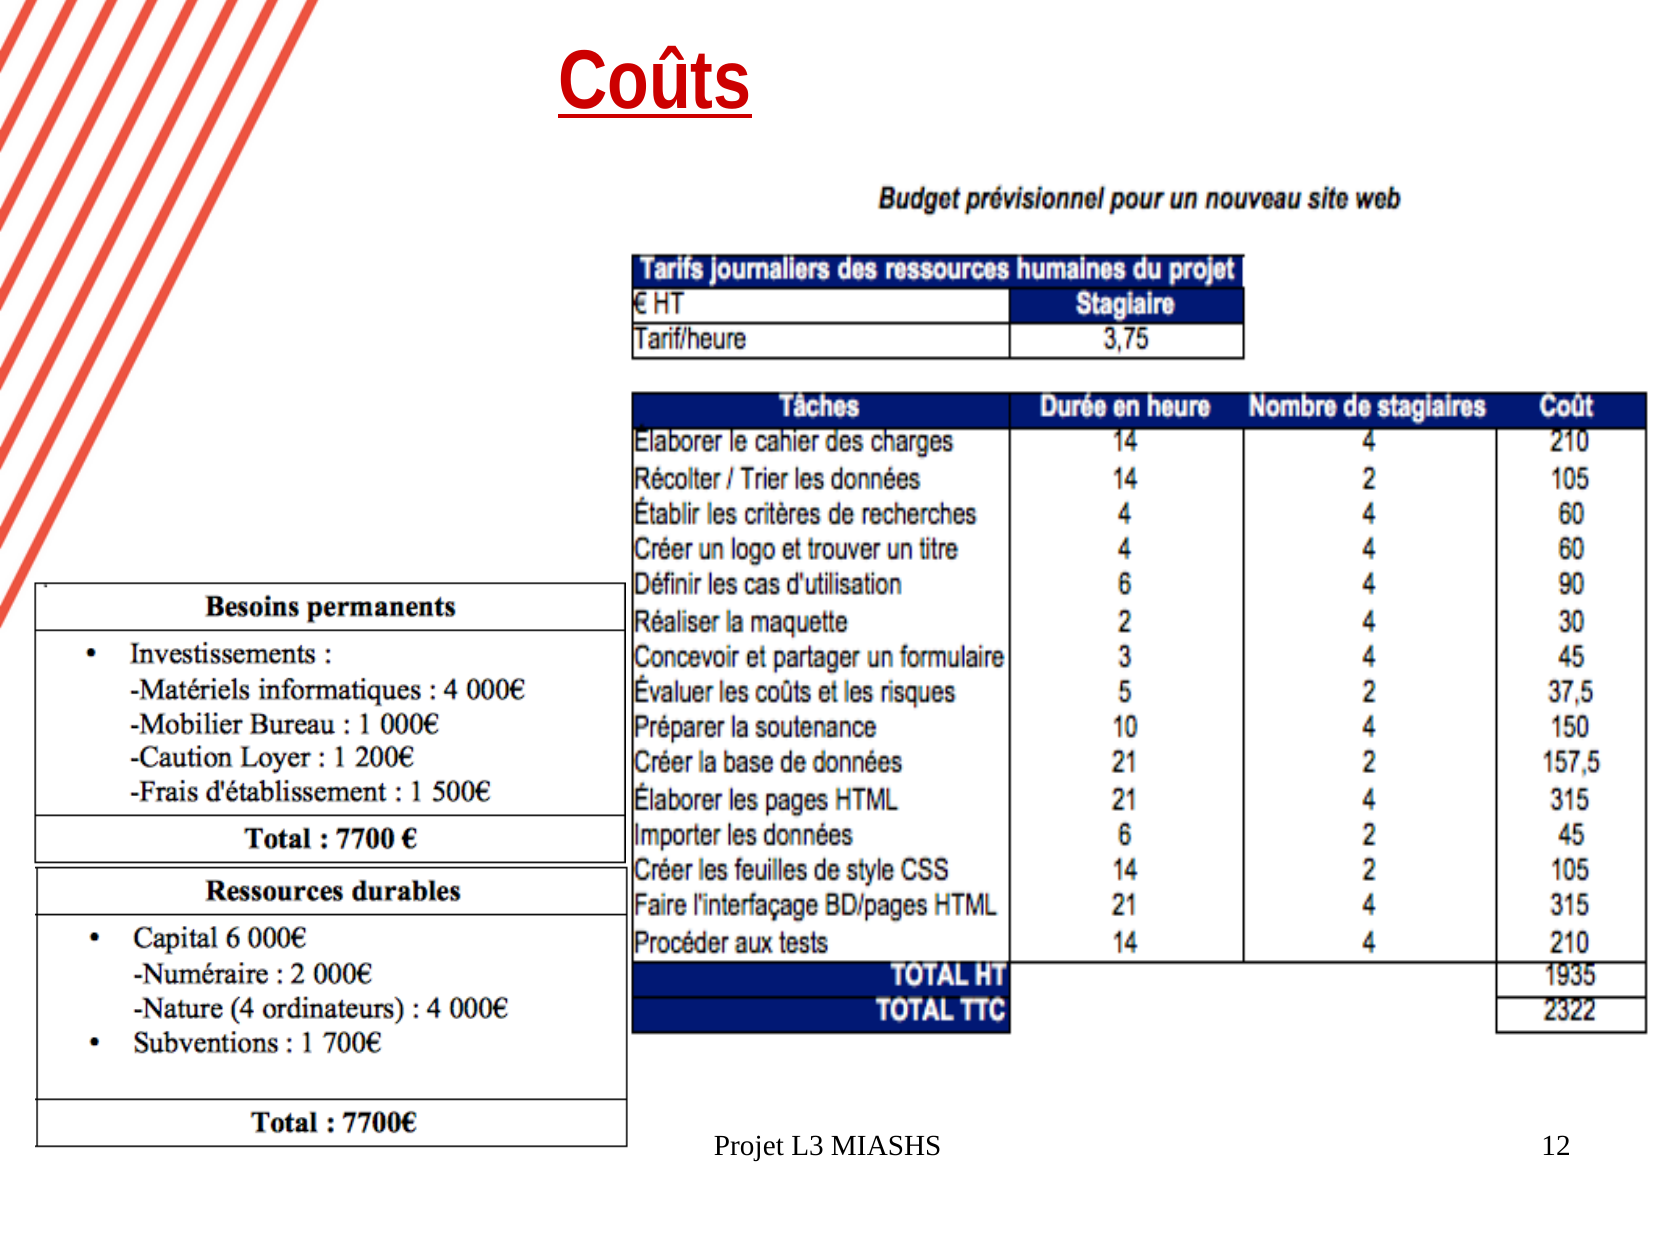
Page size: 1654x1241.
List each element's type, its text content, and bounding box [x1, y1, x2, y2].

picture [0, 0, 1654, 1241]
text_box Coûts [543, 23, 1276, 166]
